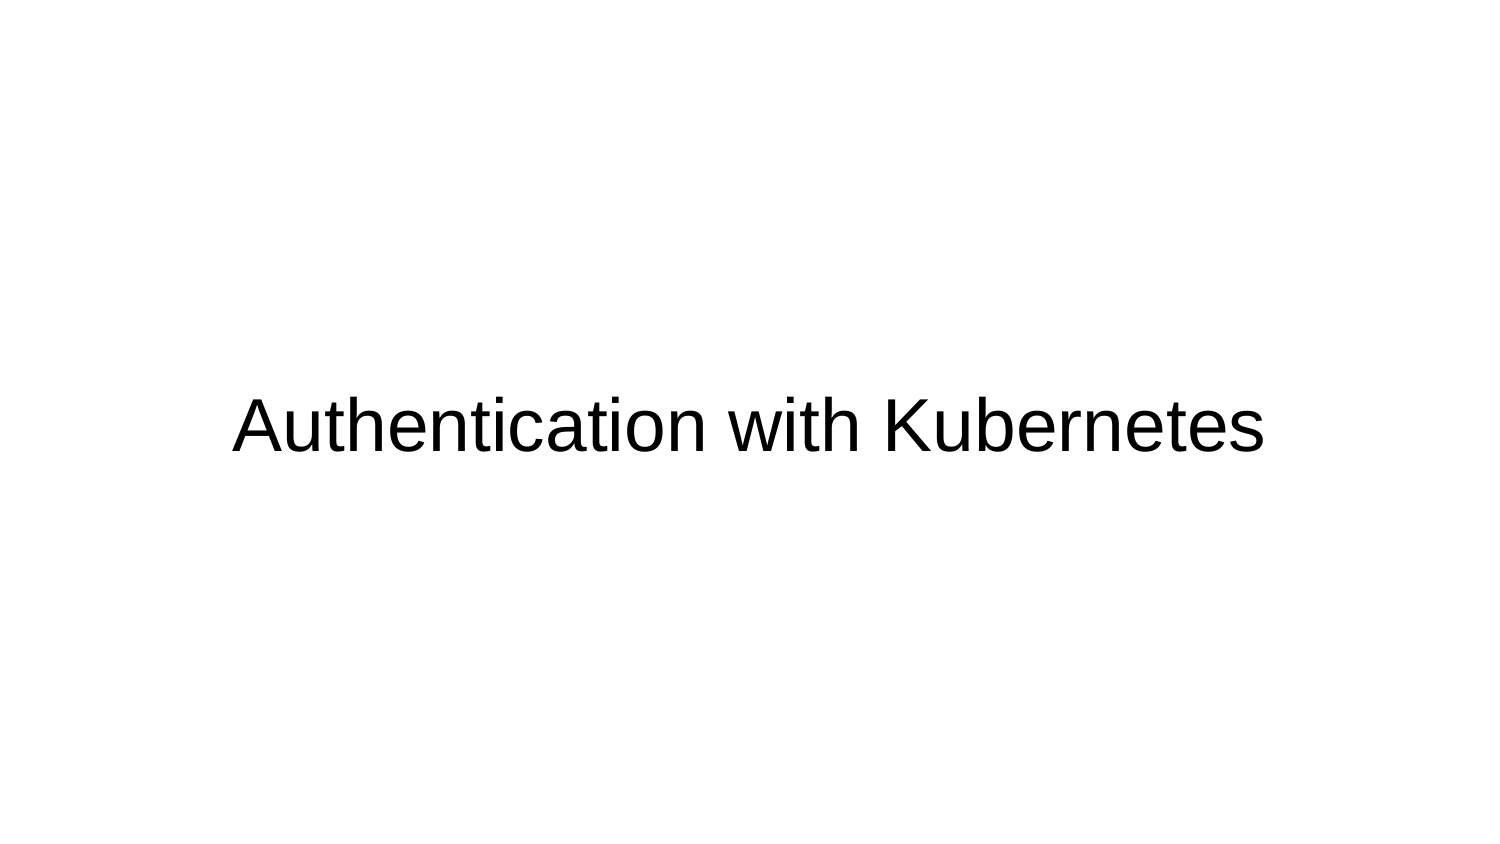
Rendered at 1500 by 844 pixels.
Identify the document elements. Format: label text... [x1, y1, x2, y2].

title Authentication with Kubernetes [51, 352, 1449, 491]
